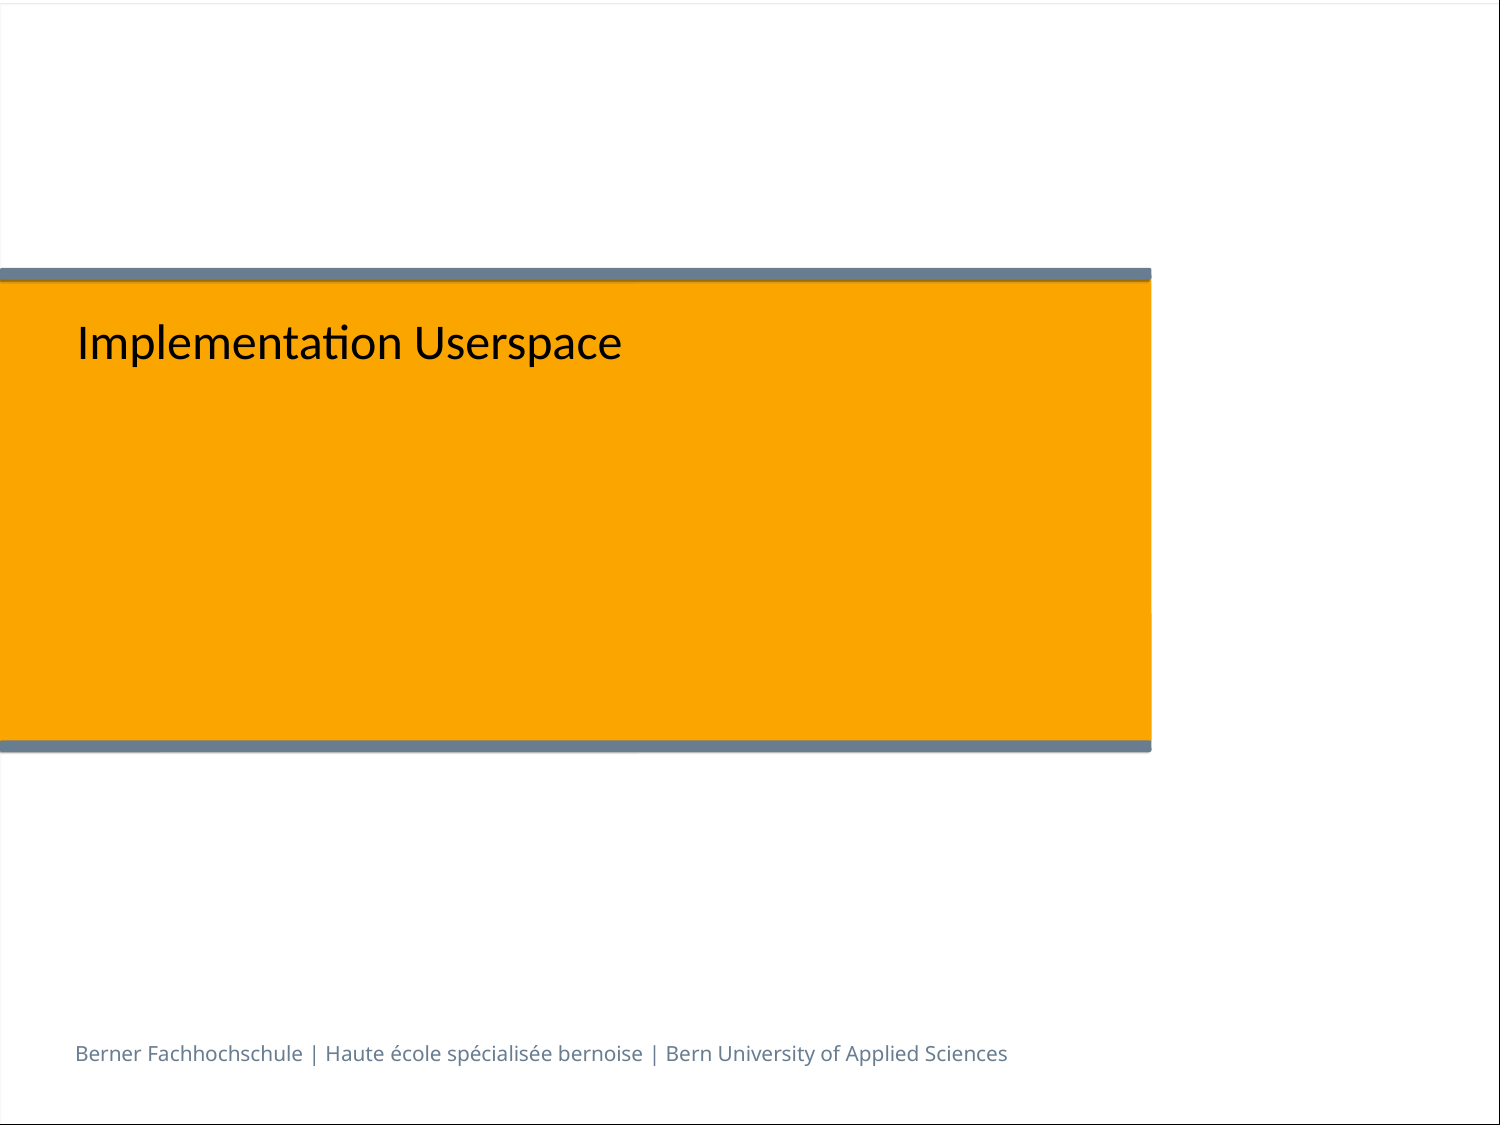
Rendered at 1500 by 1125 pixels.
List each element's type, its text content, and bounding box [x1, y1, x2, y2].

title Implementation Userspace [76, 301, 1146, 390]
